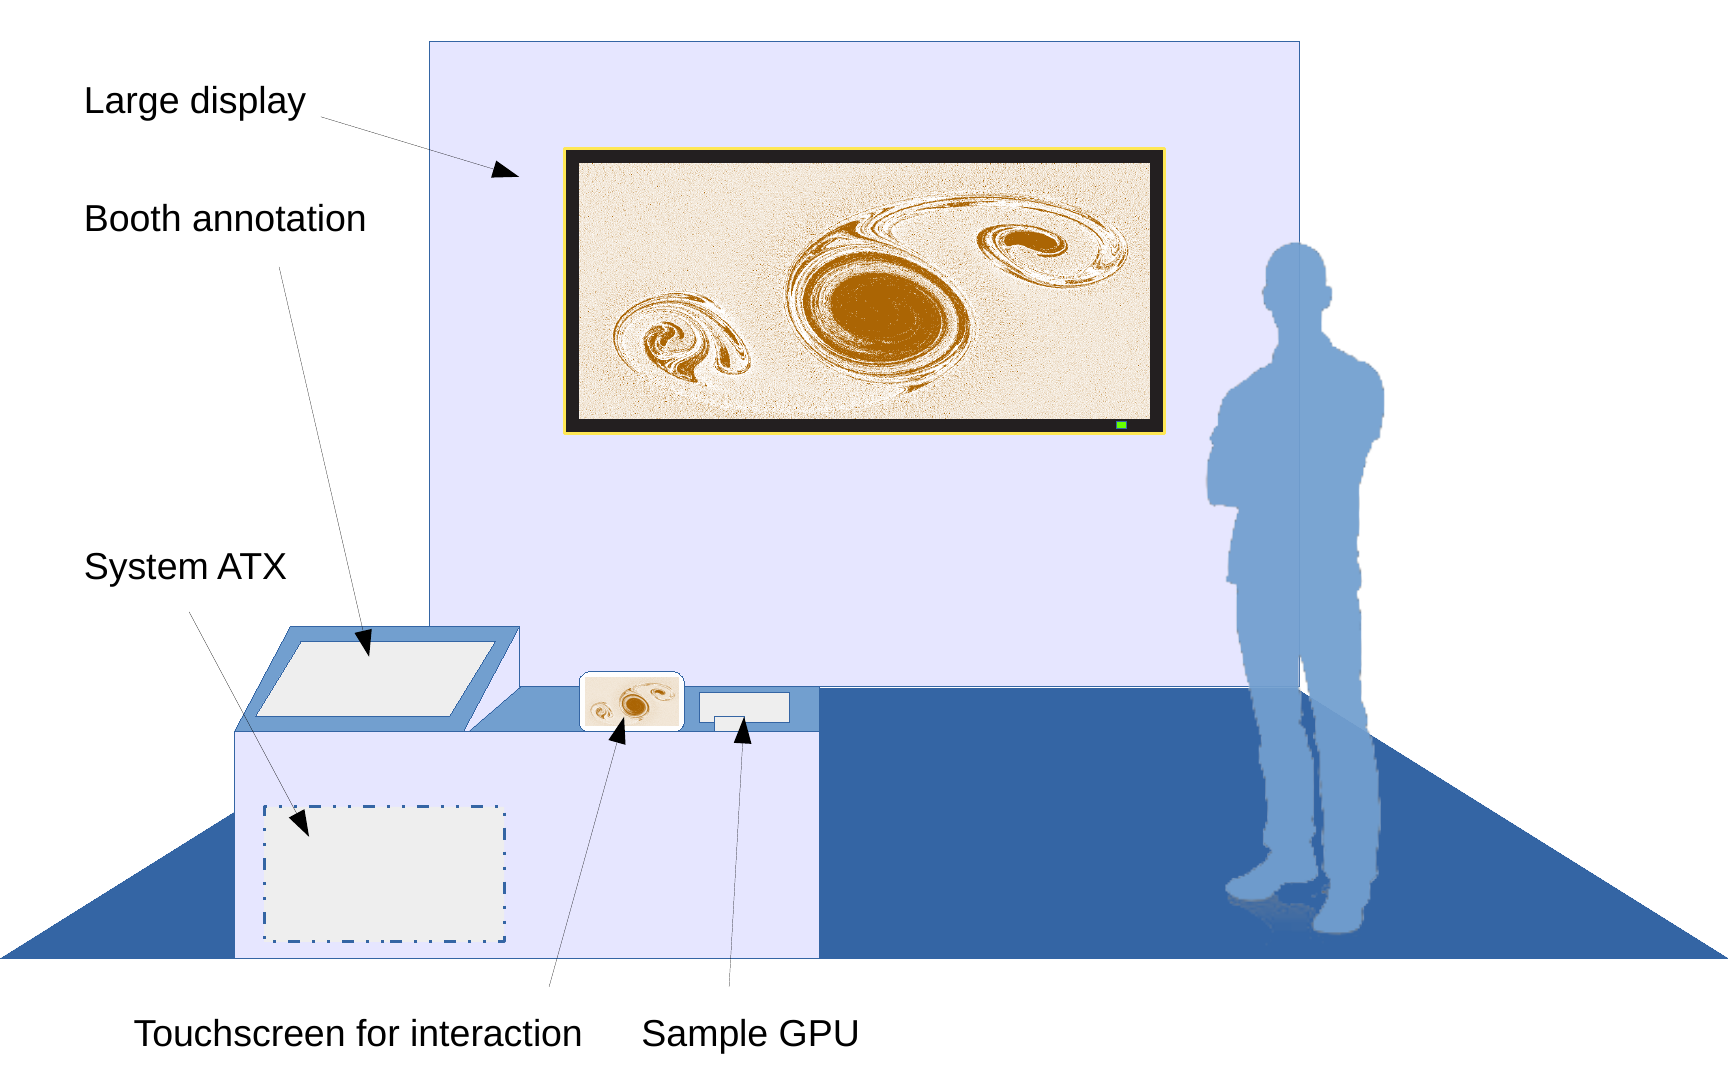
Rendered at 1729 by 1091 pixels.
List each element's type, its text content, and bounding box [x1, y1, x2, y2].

text_box Large display [69, 71, 321, 129]
picture [1191, 226, 1411, 1000]
text_box Booth annotation [69, 189, 382, 247]
text_box [0, 41, 1300, 959]
text_box Touchscreen for interaction [118, 1005, 598, 1062]
picture [585, 677, 679, 726]
text_box System ATX [69, 538, 303, 596]
text_box Sample GPU [626, 1005, 875, 1062]
text_box [1411, 760, 1728, 959]
picture [579, 163, 1150, 419]
